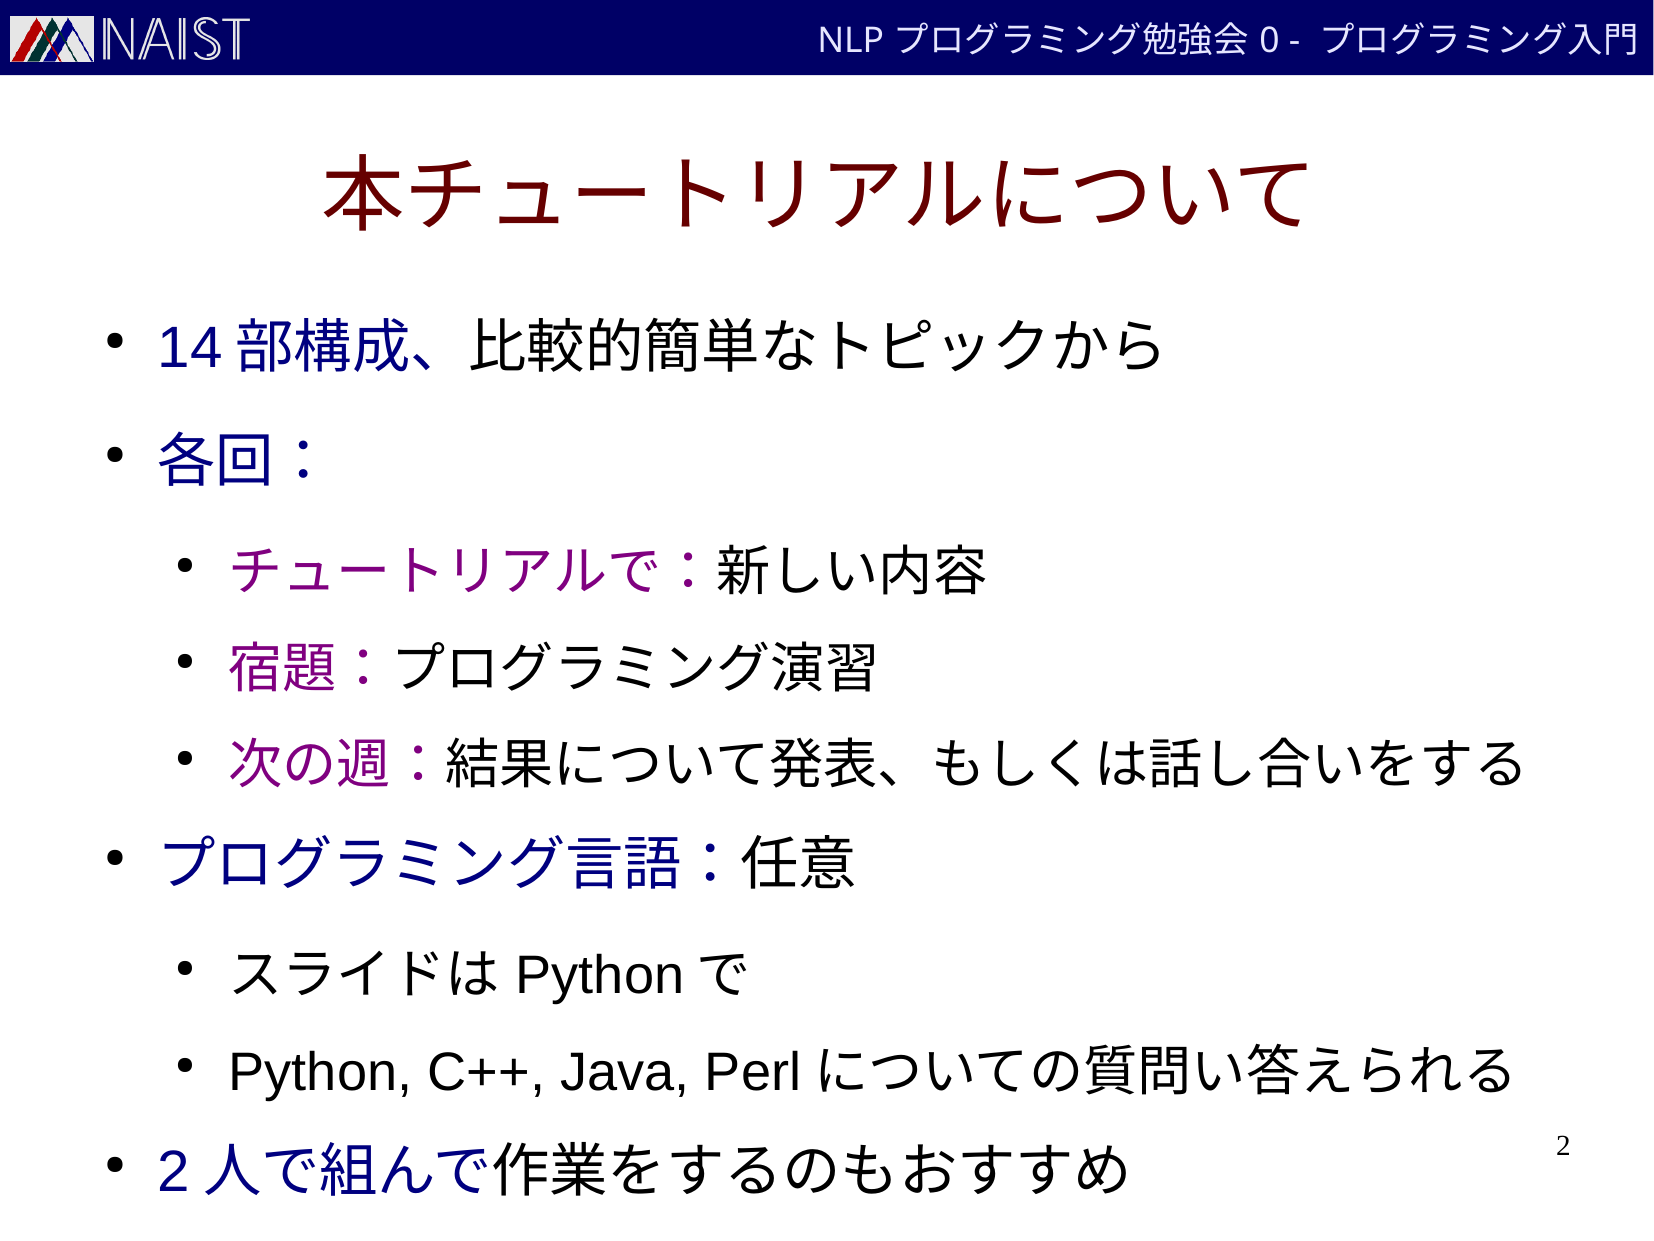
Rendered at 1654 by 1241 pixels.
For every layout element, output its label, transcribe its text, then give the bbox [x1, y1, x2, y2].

list 14部構成、比較的簡単なトピックから 各回： チュートリアルで：新しい内容 宿題：プログラミング演習 次の週：結果について発表、もしくは話し合いをする プログラミング言語：任意 スライドはPythonで Python, C++, Java, Perlについての質問い答えられる 2人で組んで作業をするのもおすすめ [86, 300, 1576, 1119]
picture [102, 17, 251, 60]
title 本チュートリアルについて [75, 92, 1564, 285]
picture [10, 16, 94, 62]
